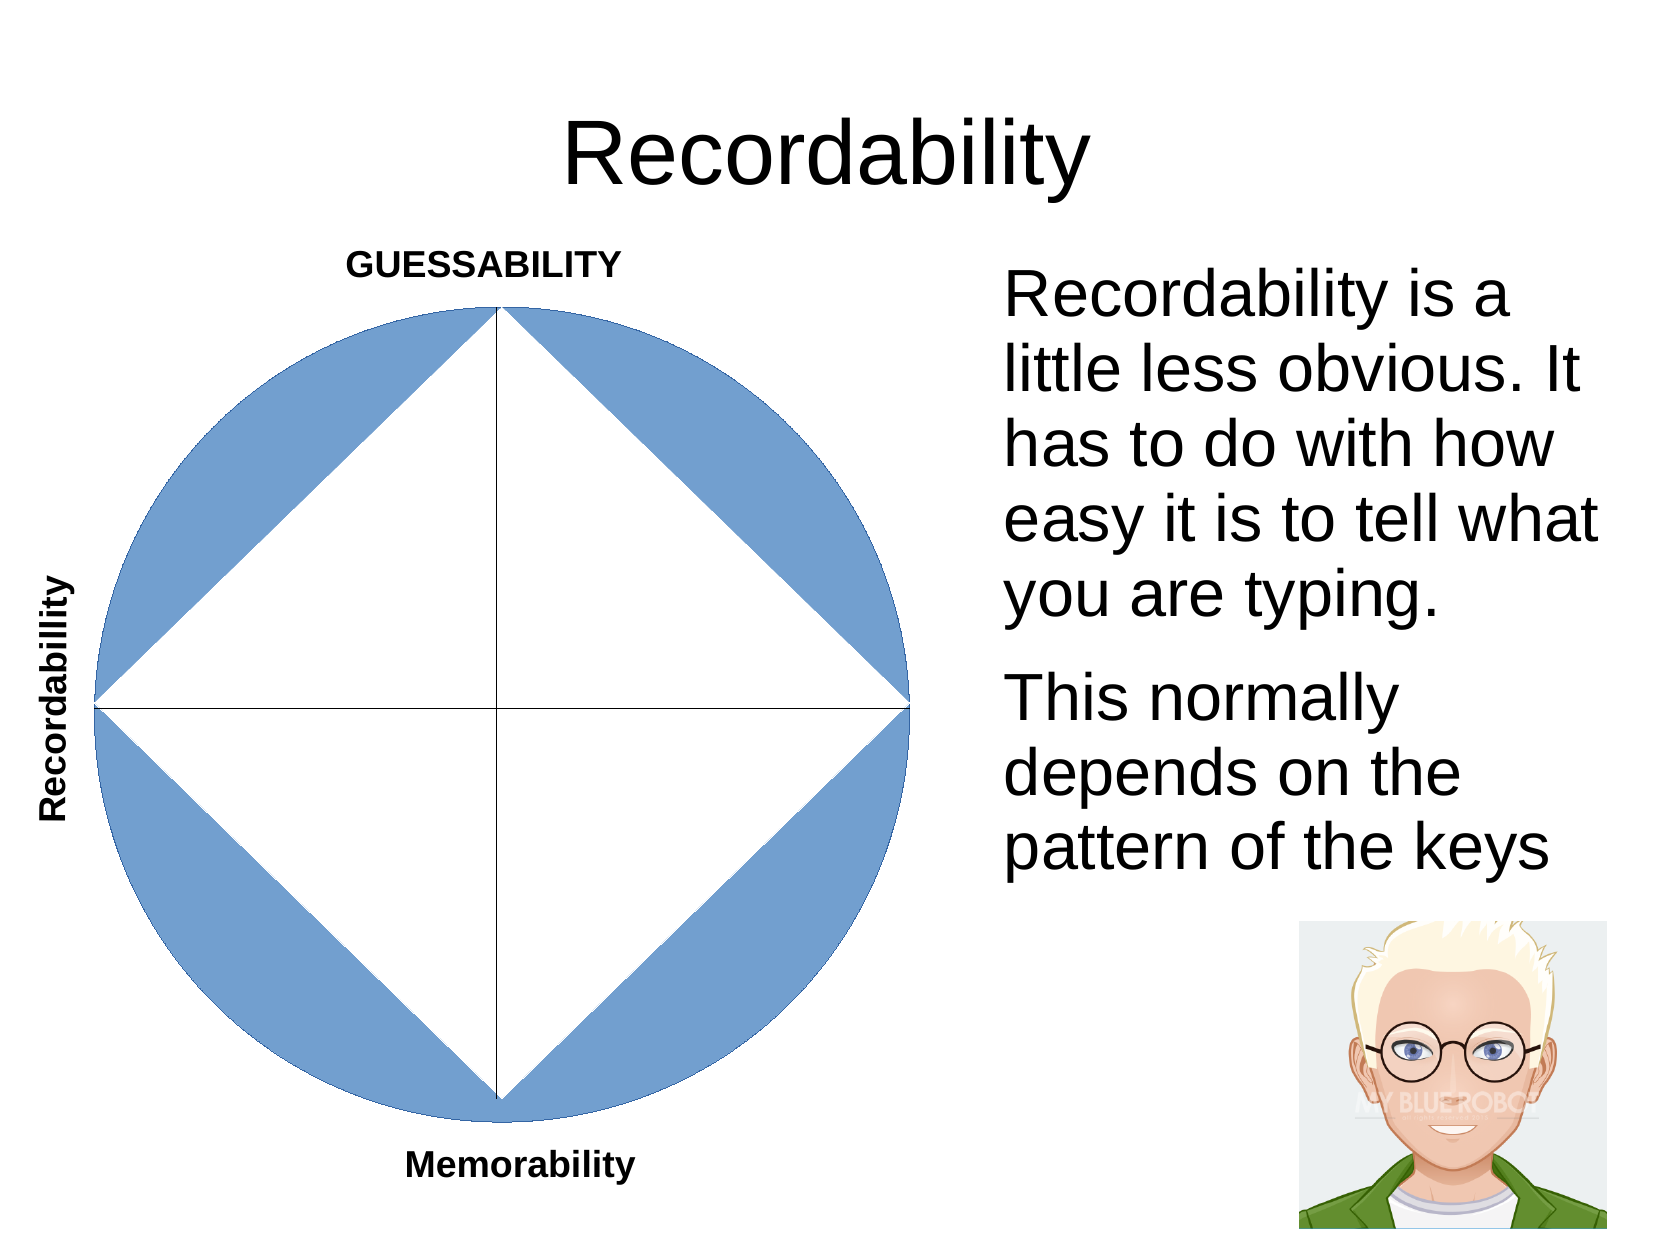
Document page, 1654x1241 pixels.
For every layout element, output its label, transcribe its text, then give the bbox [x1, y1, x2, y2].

text_box Recordabillity [23, 560, 83, 839]
text_box Memorability [389, 1136, 651, 1193]
text_box [94, 709, 910, 1123]
text_box GUESSABILITY [330, 236, 638, 294]
picture [1299, 921, 1607, 1229]
text_box [94, 307, 496, 708]
list Recordability is a little less obvious. It has to do with how easy it is to tell what you are typing. This normally depends on the pattern of the keys [933, 256, 1619, 976]
text_box [497, 307, 910, 708]
title Recordability [82, 49, 1571, 257]
